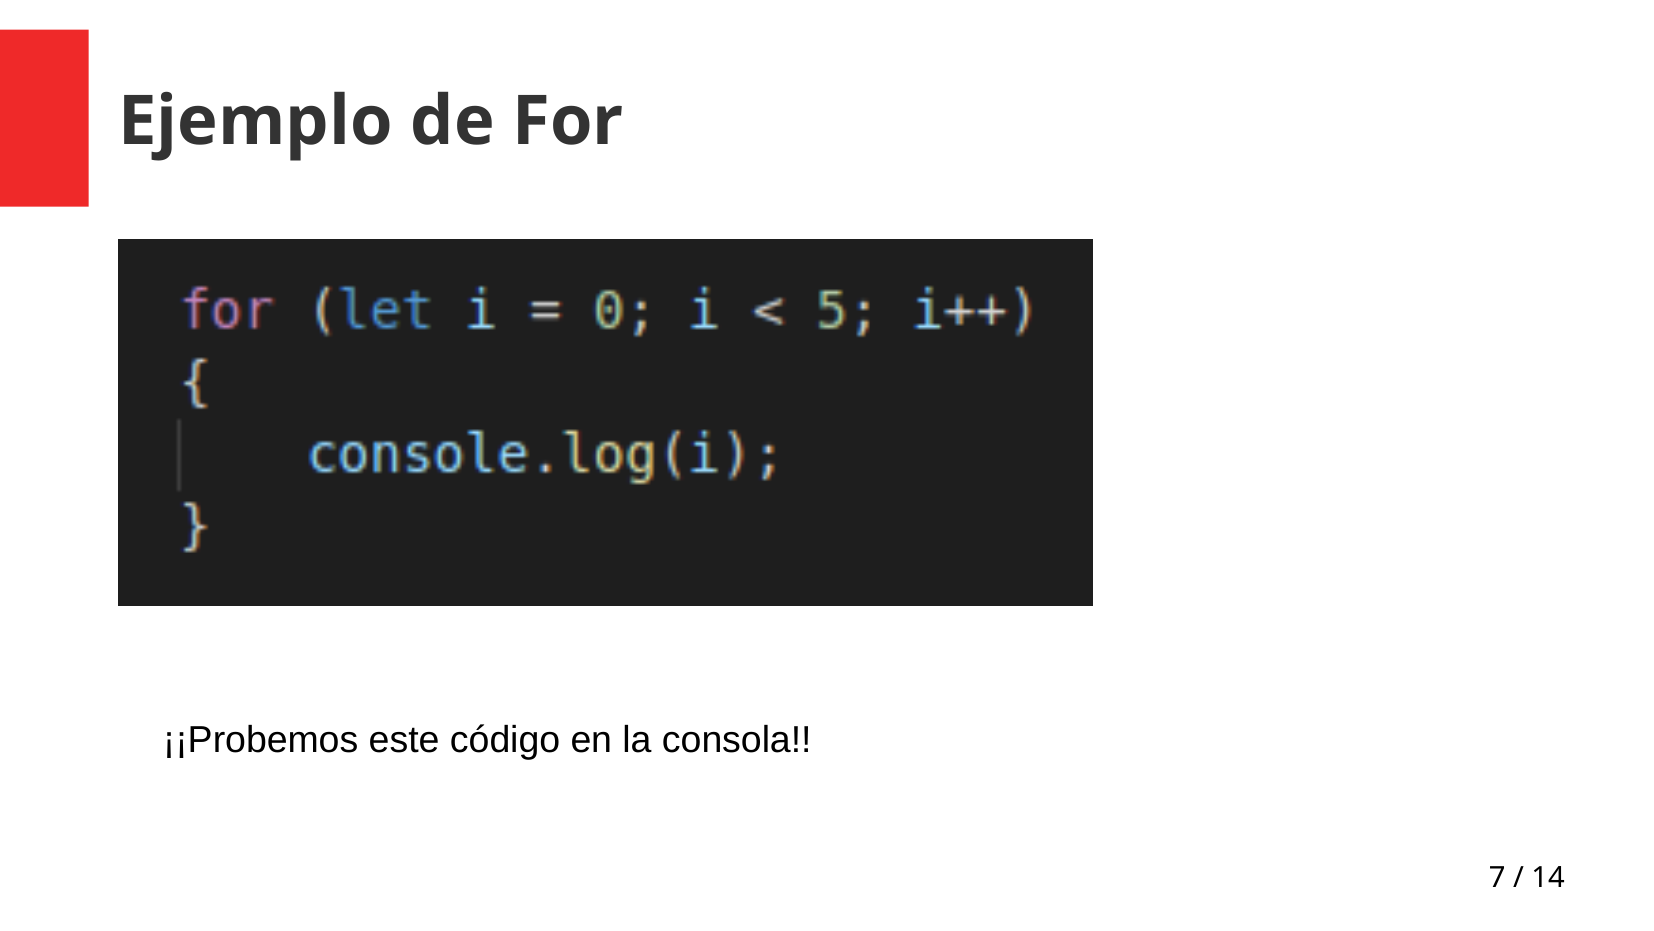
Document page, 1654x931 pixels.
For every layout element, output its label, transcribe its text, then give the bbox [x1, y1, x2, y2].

title Ejemplo de For [118, 29, 1595, 207]
picture [118, 239, 1093, 606]
text_box ¡¡Probemos este código en la consola!! [148, 710, 827, 768]
